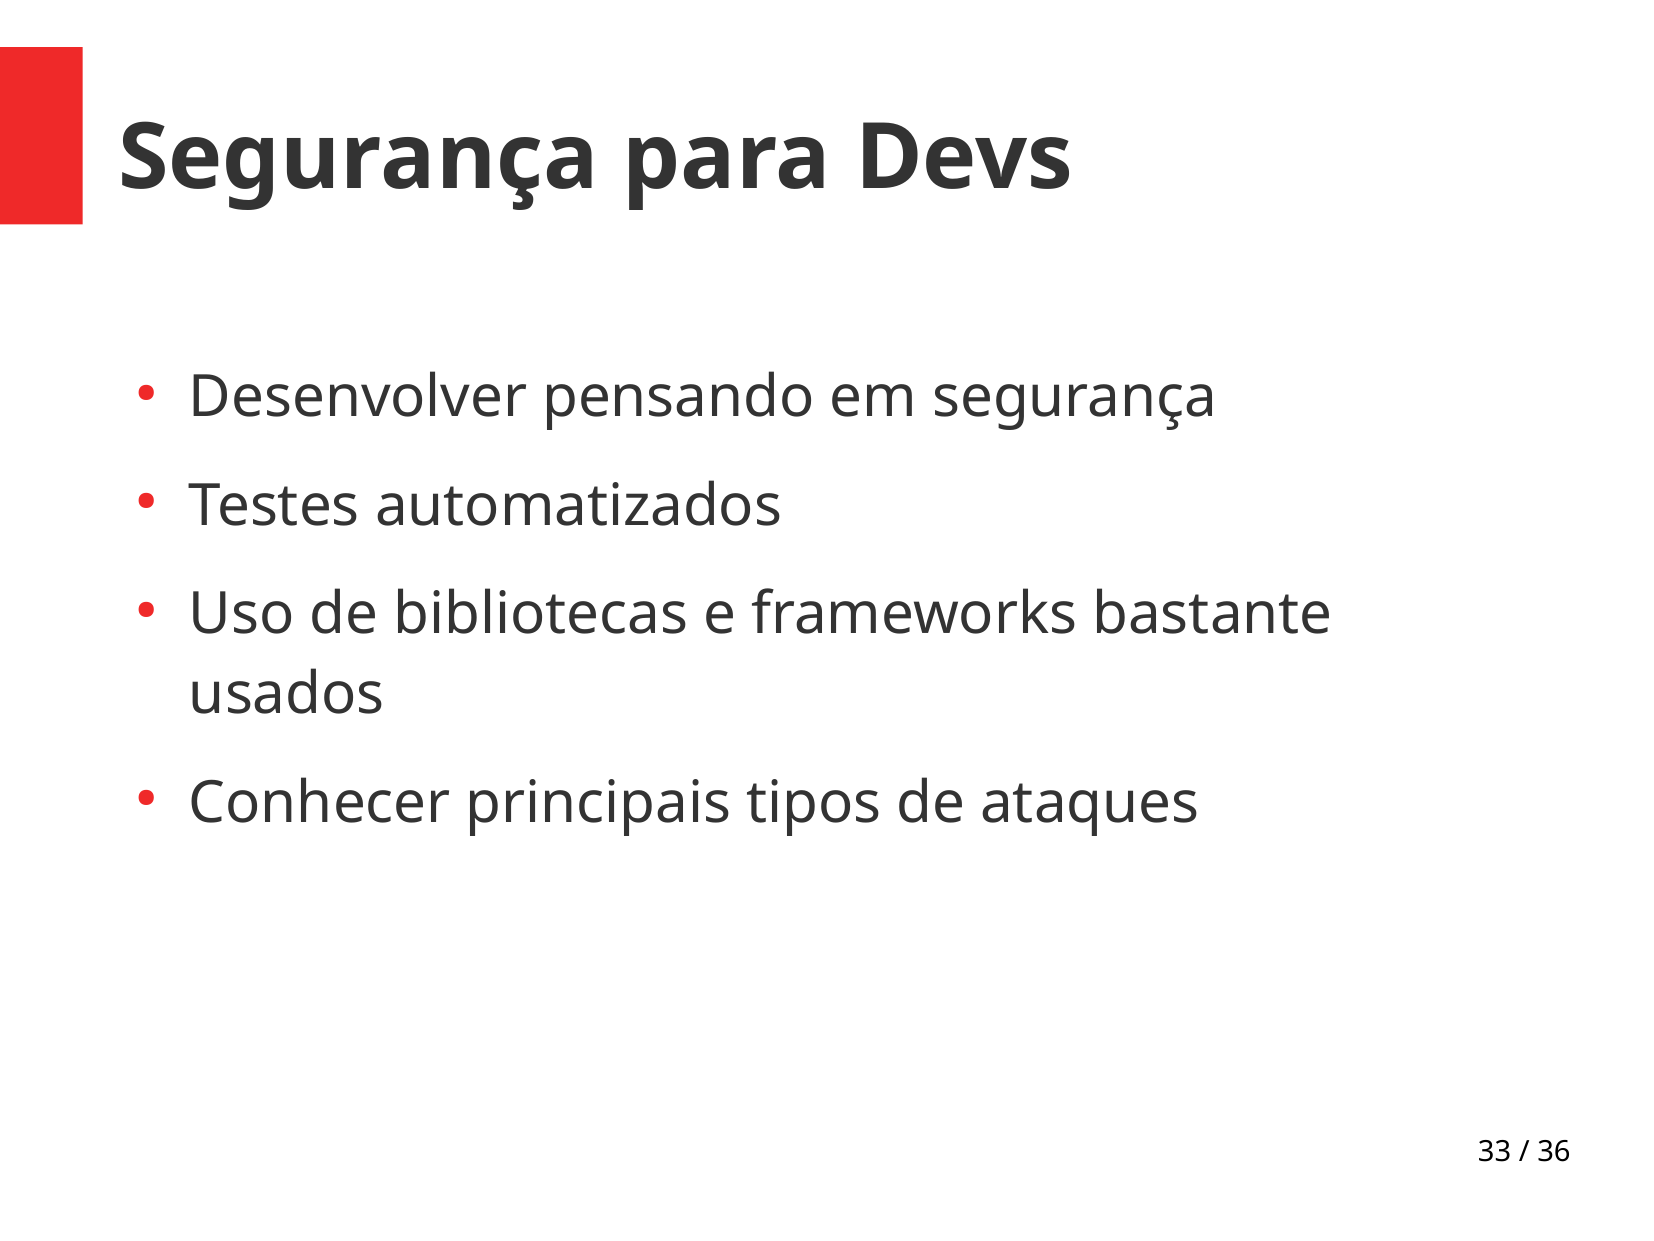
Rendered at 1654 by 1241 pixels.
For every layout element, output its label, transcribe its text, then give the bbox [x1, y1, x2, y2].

list Desenvolver pensando em segurança Testes automatizados Uso de bibliotecas e frameworks bastante usados Conhecer principais tipos de ataques [118, 354, 1536, 1074]
title Segurança para Devs [118, 49, 1571, 257]
